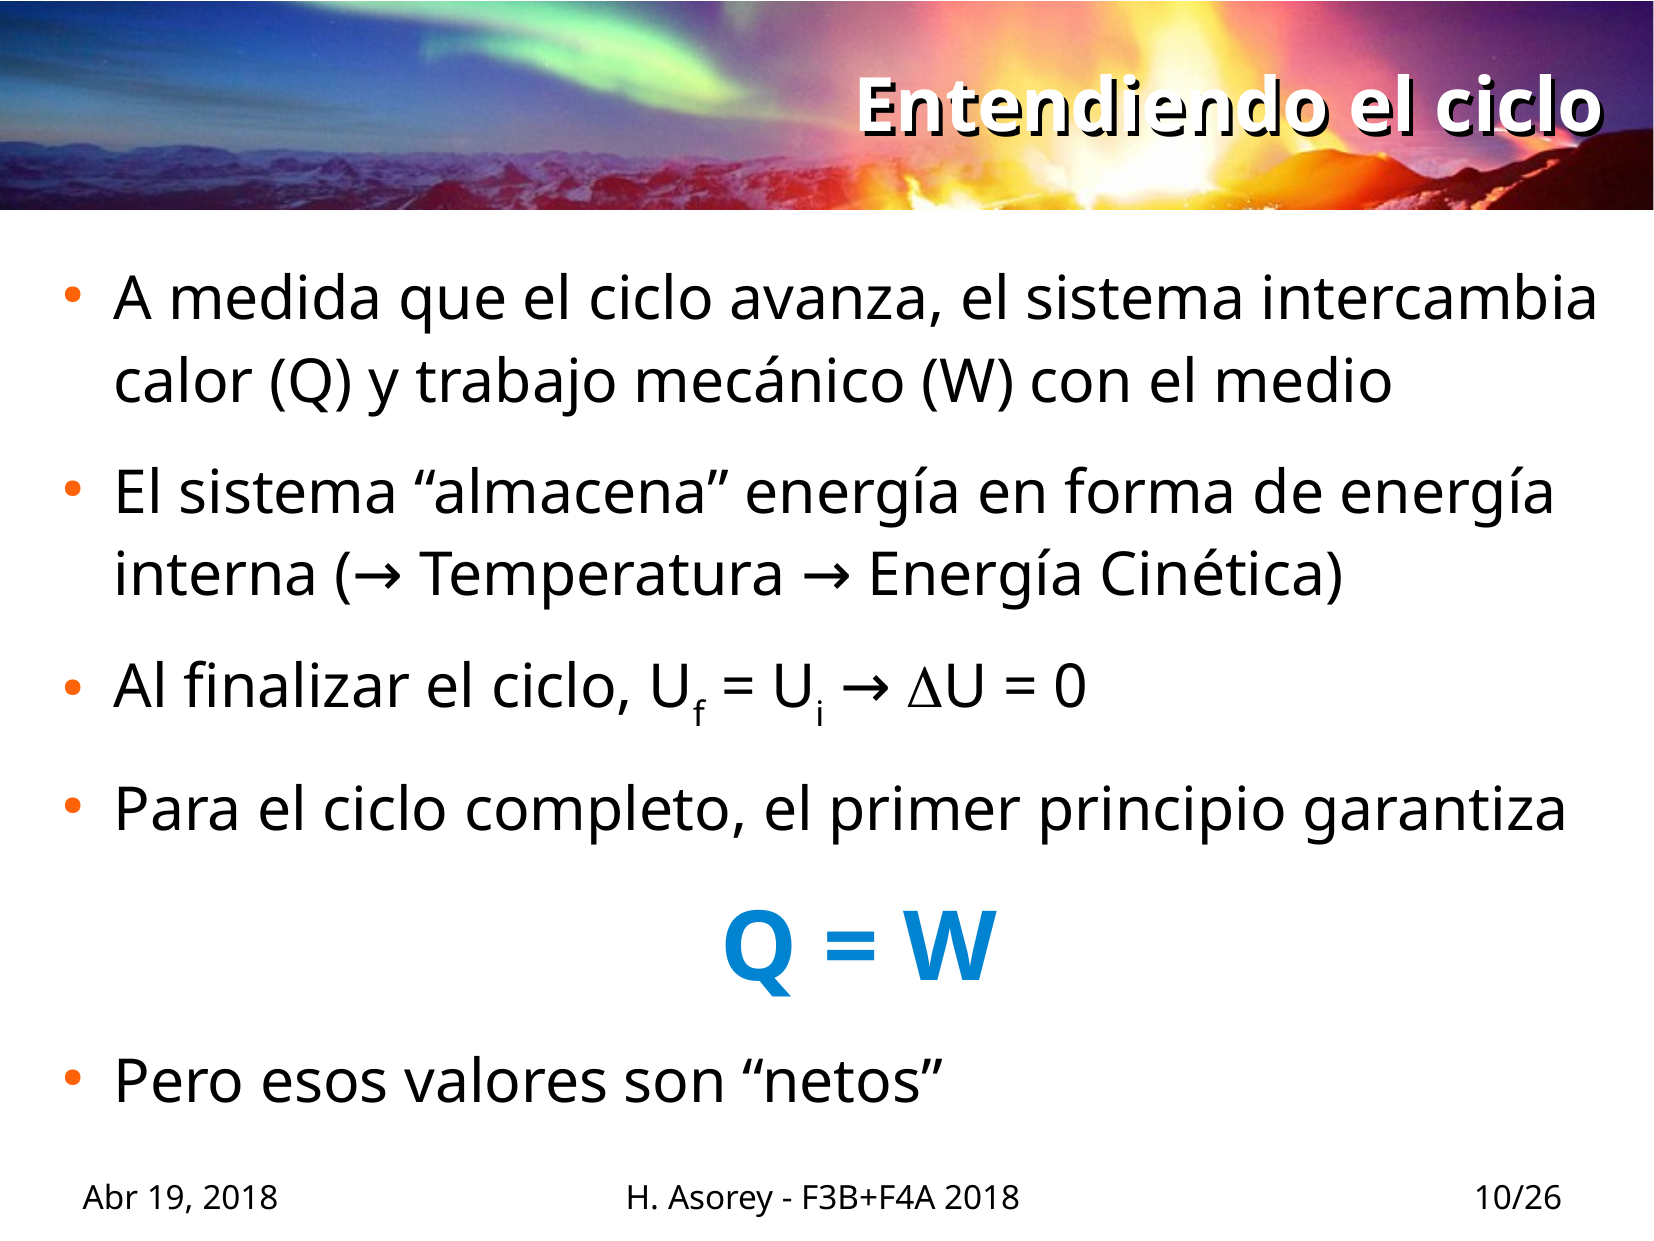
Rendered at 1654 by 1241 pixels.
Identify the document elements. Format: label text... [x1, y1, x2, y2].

title Entendiendo el ciclo [45, 15, 1606, 191]
picture [0, 1, 1654, 210]
list A medida que el ciclo avanza, el sistema intercambia calor (Q) y trabajo mecánico (W) con el medio El sistema “almacena” energía en forma de energía interna (→ Temperatura → Energía Cinética) Al finalizar el ciclo, Uf = Ui → DU = 0 Para el ciclo completo, el primer principio garantiza Q = W Pero esos valores son “netos” [45, 255, 1606, 1156]
